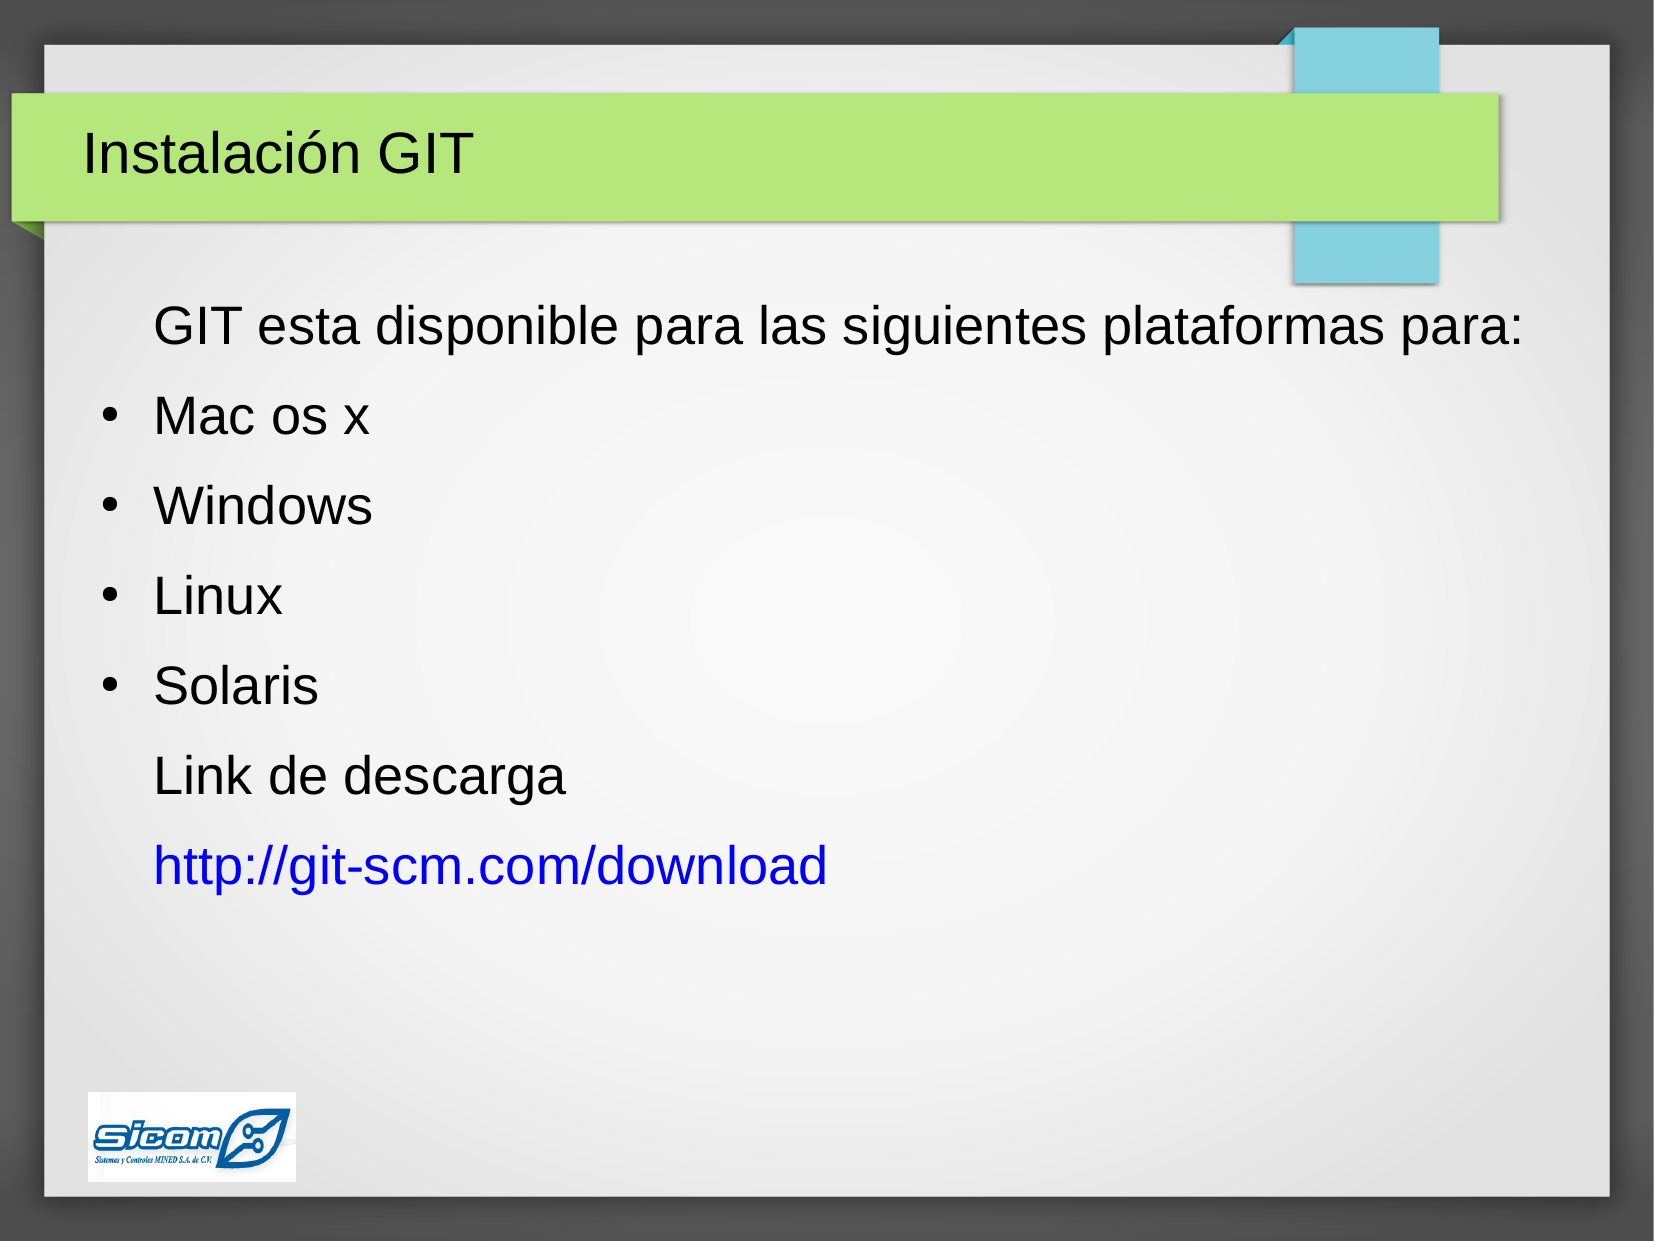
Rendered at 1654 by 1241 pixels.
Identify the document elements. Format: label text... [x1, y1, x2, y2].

picture [0, 0, 1654, 1241]
list GIT esta disponible para las siguientes plataformas para: Mac os x Windows Linux Solaris Link de descarga http://git-scm.com/download [82, 295, 1571, 1015]
title Instalación GIT [82, 94, 1264, 213]
